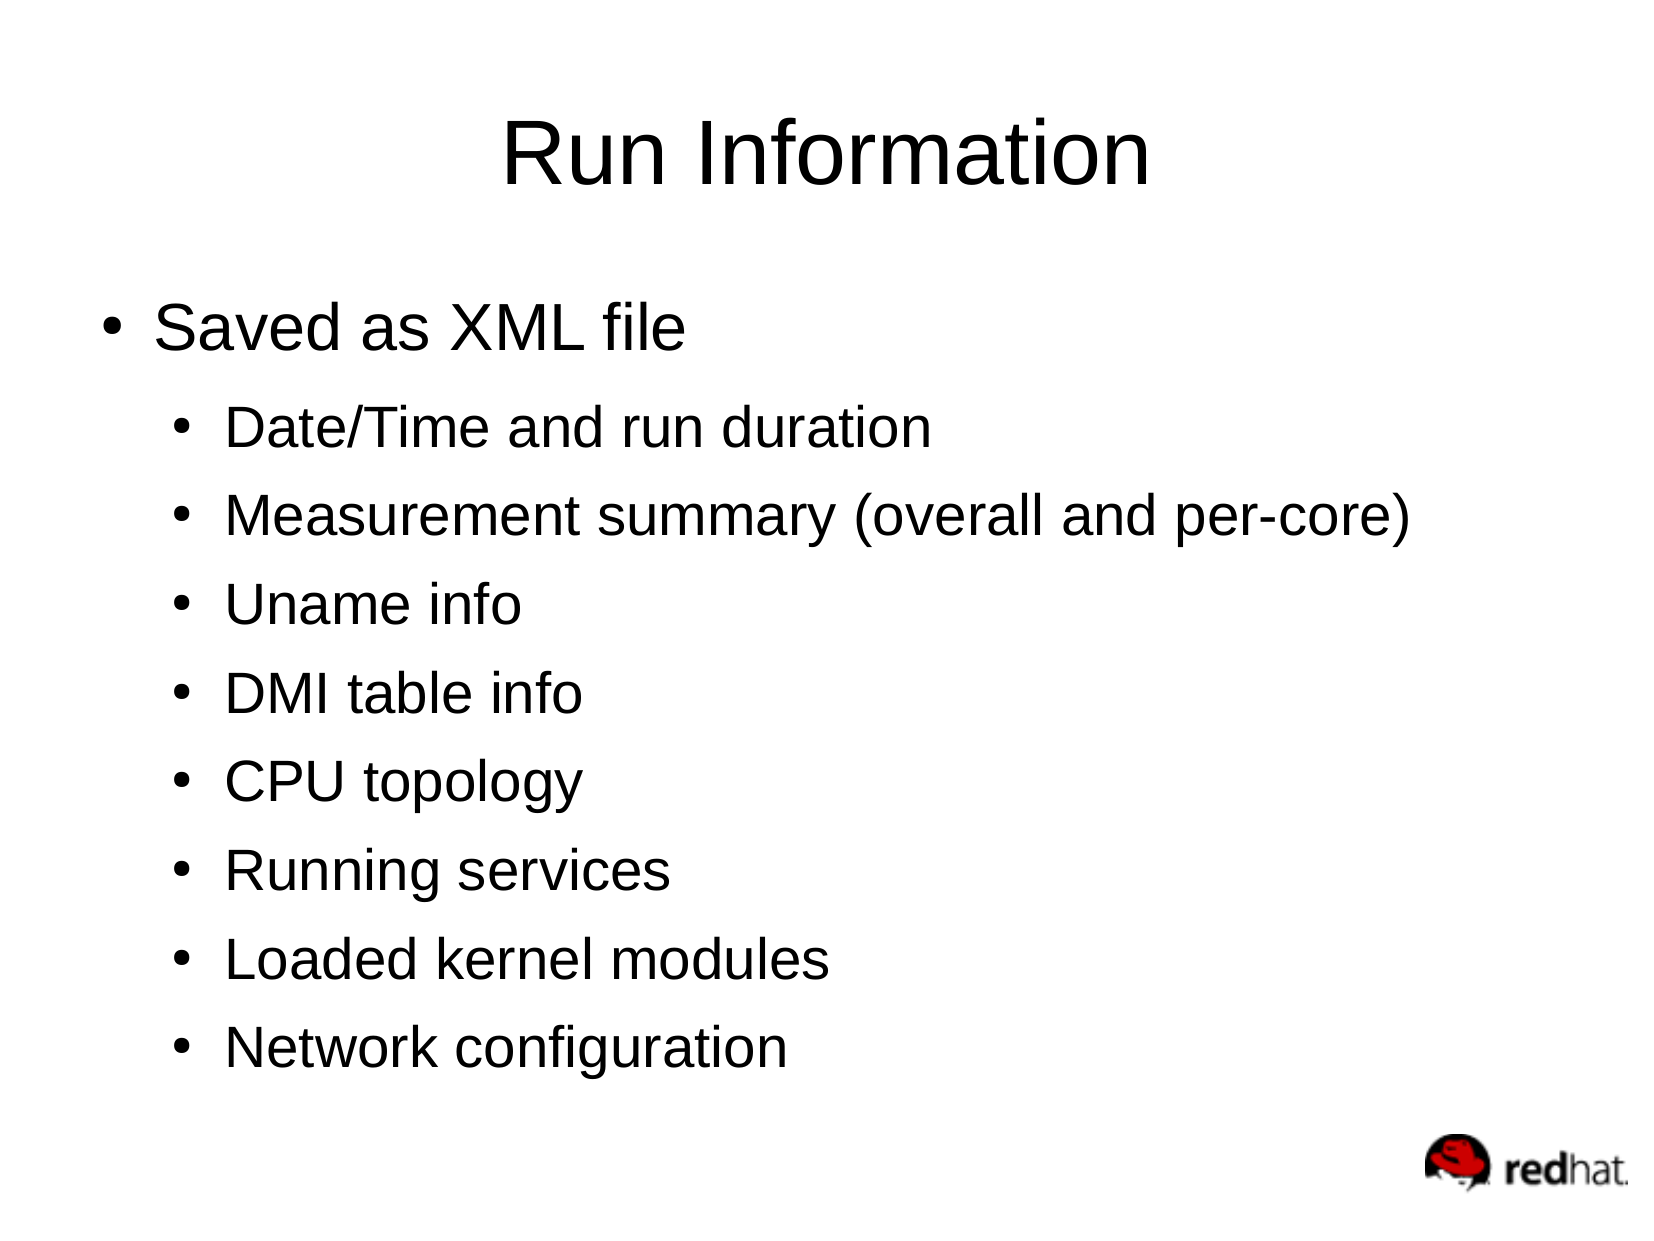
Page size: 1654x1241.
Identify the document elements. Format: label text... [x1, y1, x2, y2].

picture [1425, 1134, 1628, 1201]
list Saved as XML file Date/Time and run duration Measurement summary (overall and per-core) Uname info DMI table info CPU topology Running services Loaded kernel modules Network configuration [82, 290, 1571, 1094]
title Run Information [82, 49, 1571, 257]
